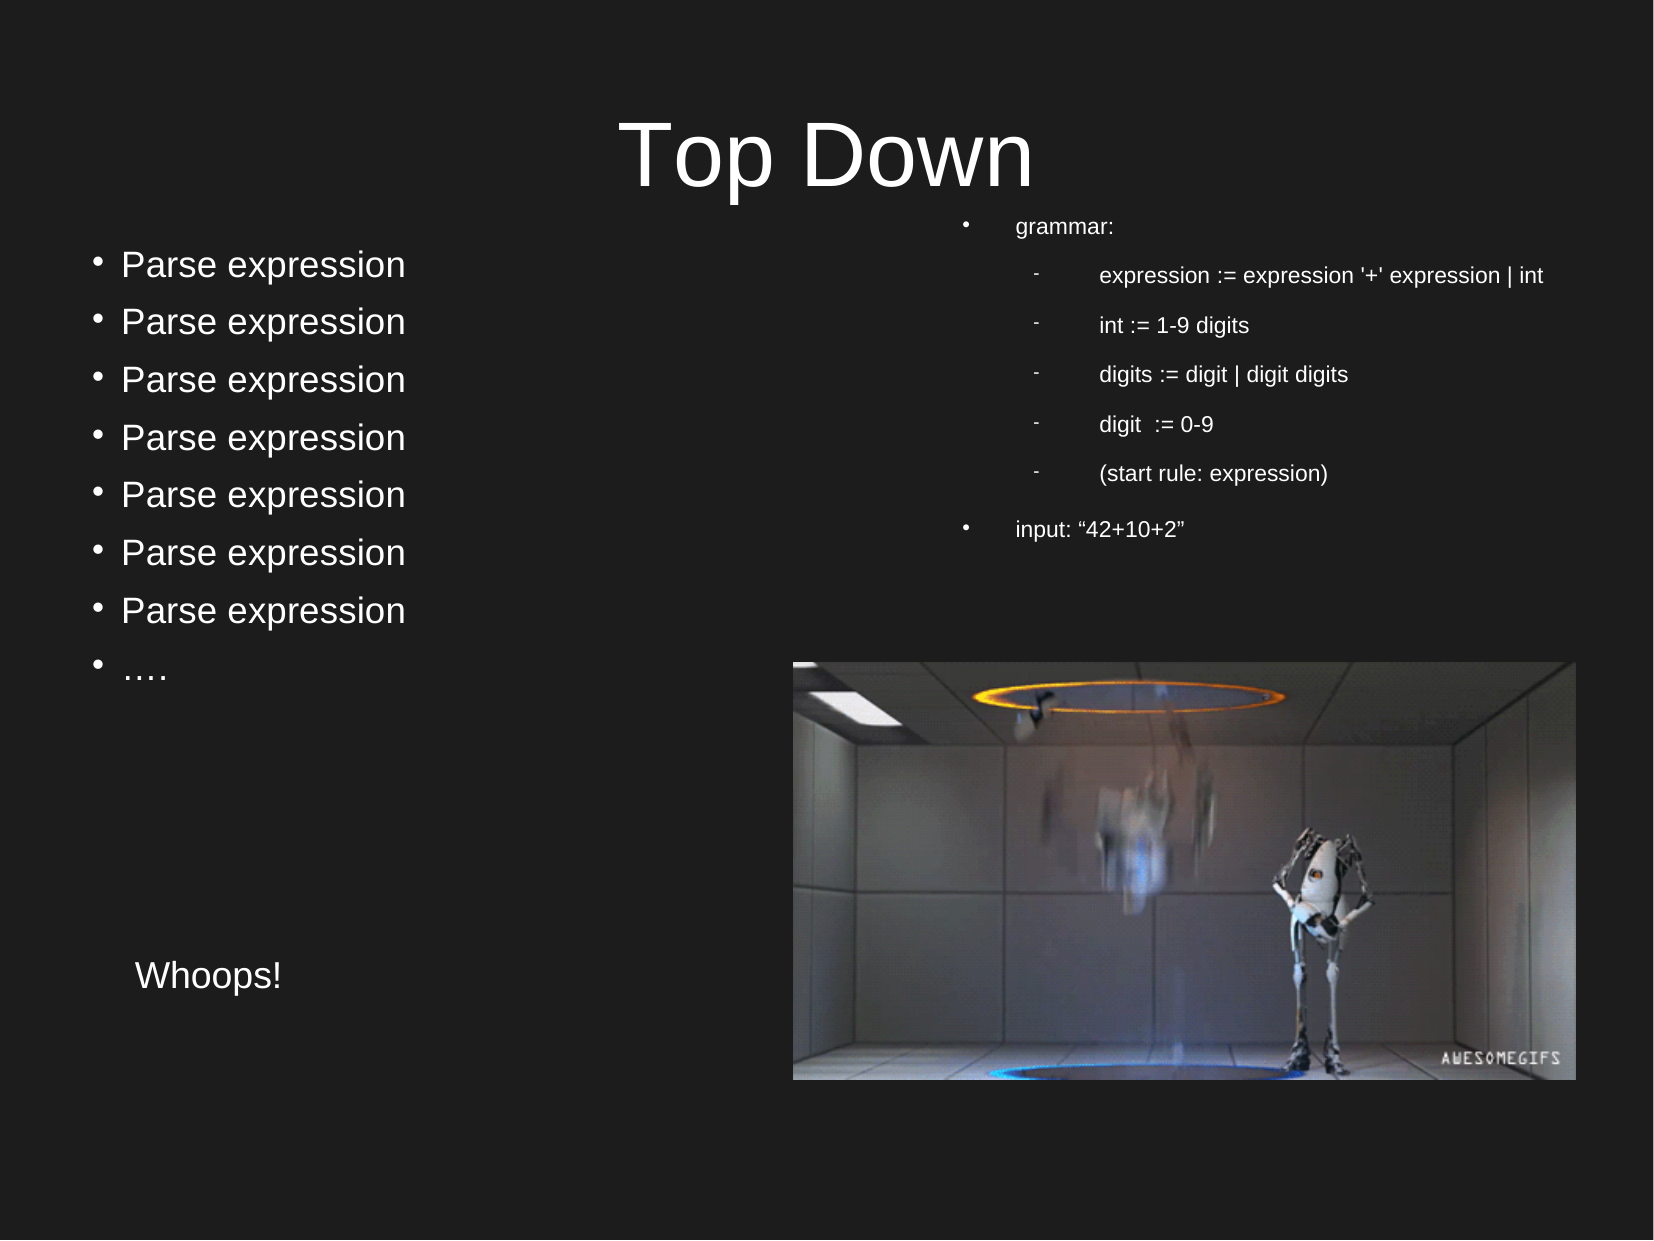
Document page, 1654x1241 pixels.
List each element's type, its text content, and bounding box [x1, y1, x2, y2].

picture [793, 662, 1576, 1081]
text_box grammar: expression := expression '+' expression | int int := 1-9 digits digits := digit | digit digits digit := 0-9 (start rule: expression) input: “42+10+2” [945, 209, 1616, 430]
text_box Whoops! [120, 945, 298, 1002]
title Top Down [82, 49, 1571, 240]
list Parse expression Parse expression Parse expression Parse expression Parse expression Parse expression Parse expression …. [82, 240, 1571, 691]
